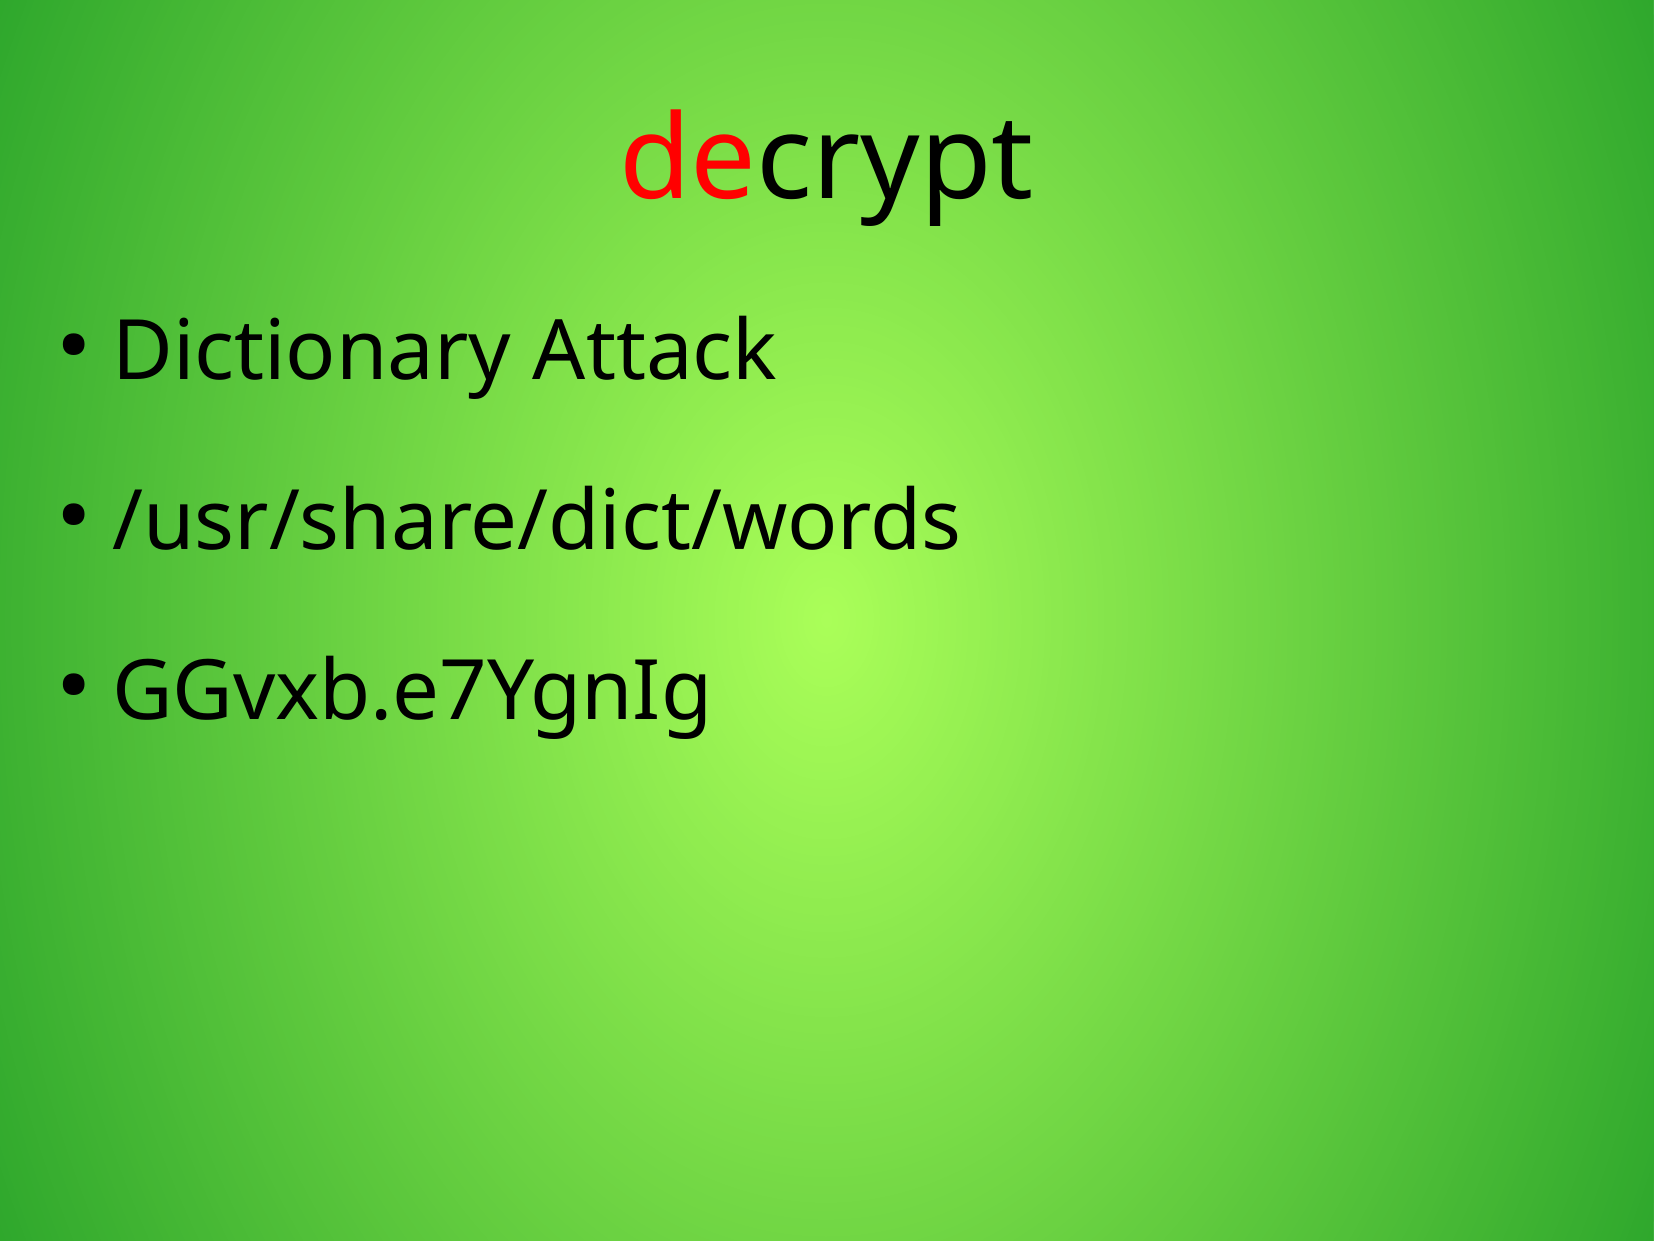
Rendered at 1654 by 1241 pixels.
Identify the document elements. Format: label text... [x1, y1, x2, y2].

title decrypt [82, 49, 1571, 257]
list Dictionary Attack /usr/share/dict/words GGvxb.e7YgnIg [41, 290, 1613, 1134]
